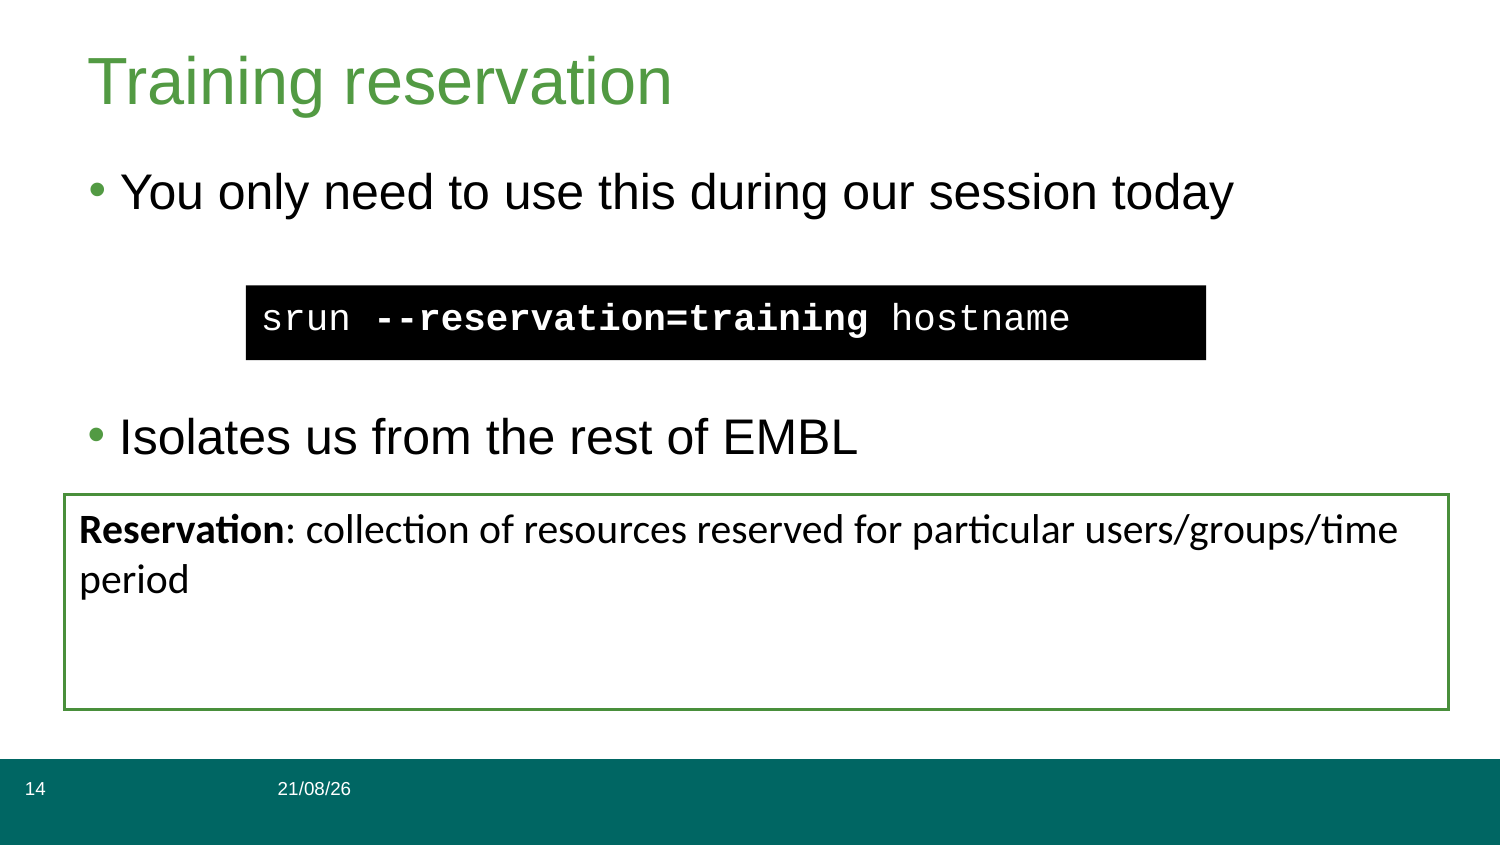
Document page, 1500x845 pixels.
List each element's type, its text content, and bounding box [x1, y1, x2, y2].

text_box <number> [24, 776, 76, 799]
list You only need to use this during our session today [88, 159, 1427, 220]
text_box srun --reservation=training hostname [245, 285, 1207, 361]
text_box 19/03/19 [277, 776, 553, 799]
list Isolates us from the rest of EMBL [87, 404, 1426, 466]
text_box Reservation: collection of resources reserved for particular users/groups/time period [64, 494, 1449, 710]
title Training reservation [87, 37, 1426, 132]
